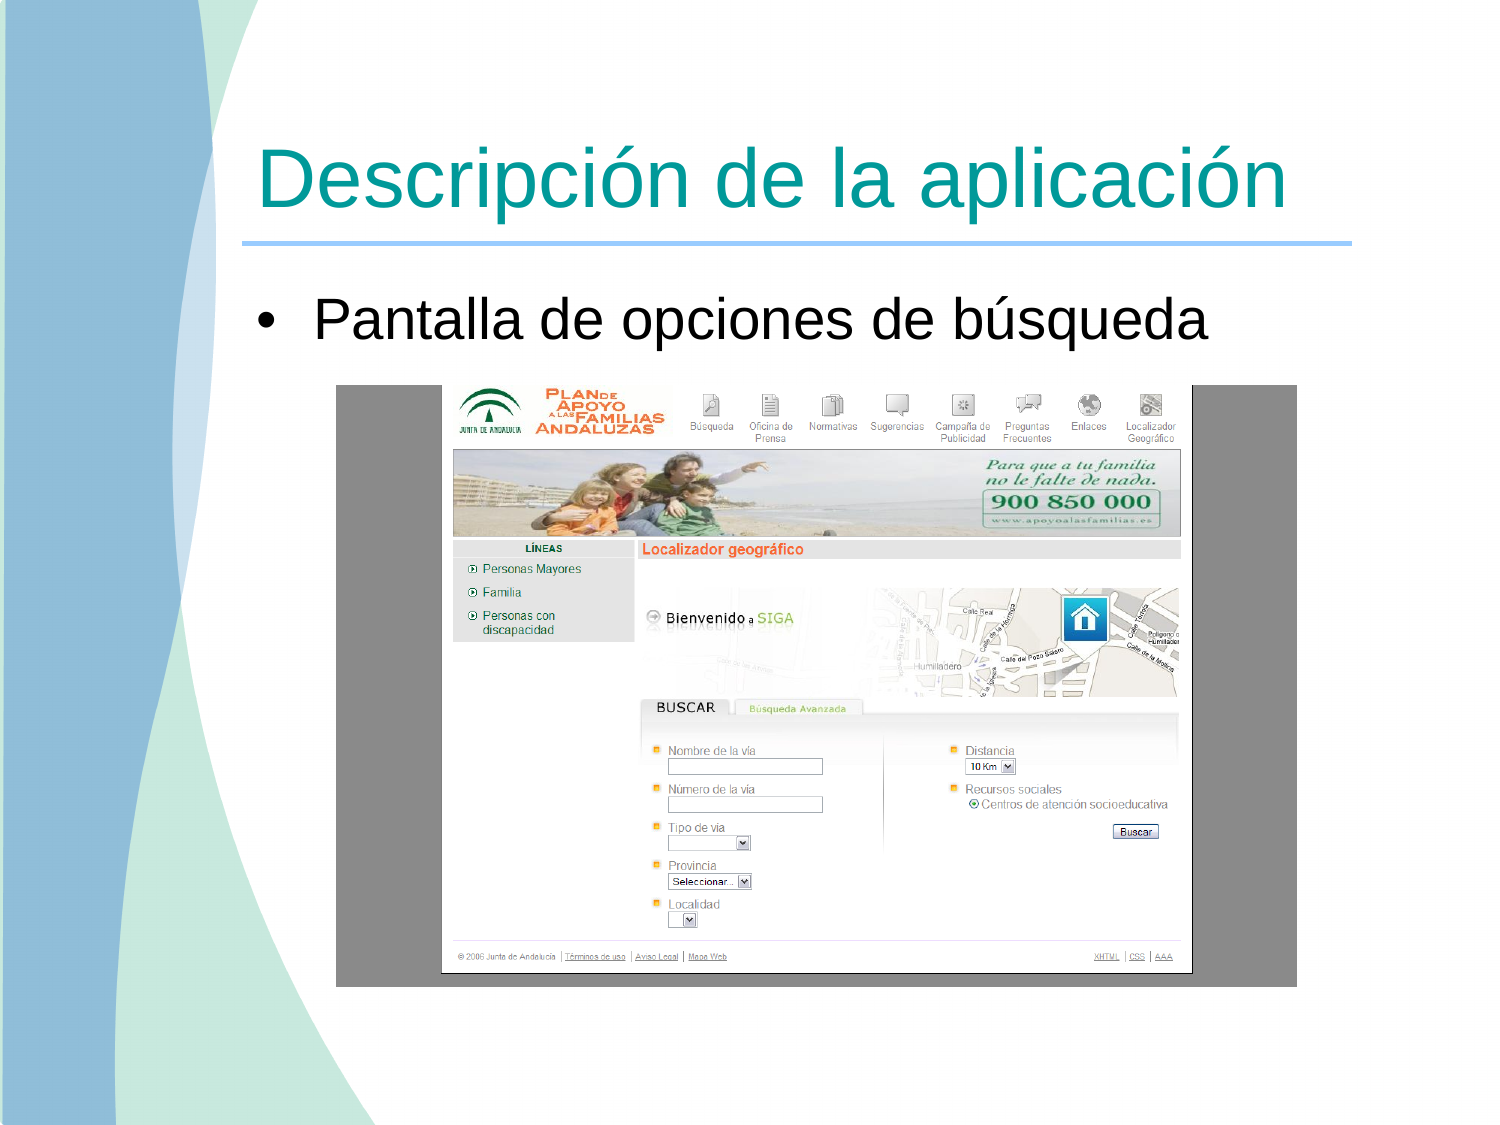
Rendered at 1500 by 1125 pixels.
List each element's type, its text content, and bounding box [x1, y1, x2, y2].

title Descripción de la aplicación [242, 124, 1317, 234]
list Pantalla de opciones de búsqueda [242, 278, 1425, 622]
picture [0, 0, 1500, 1125]
